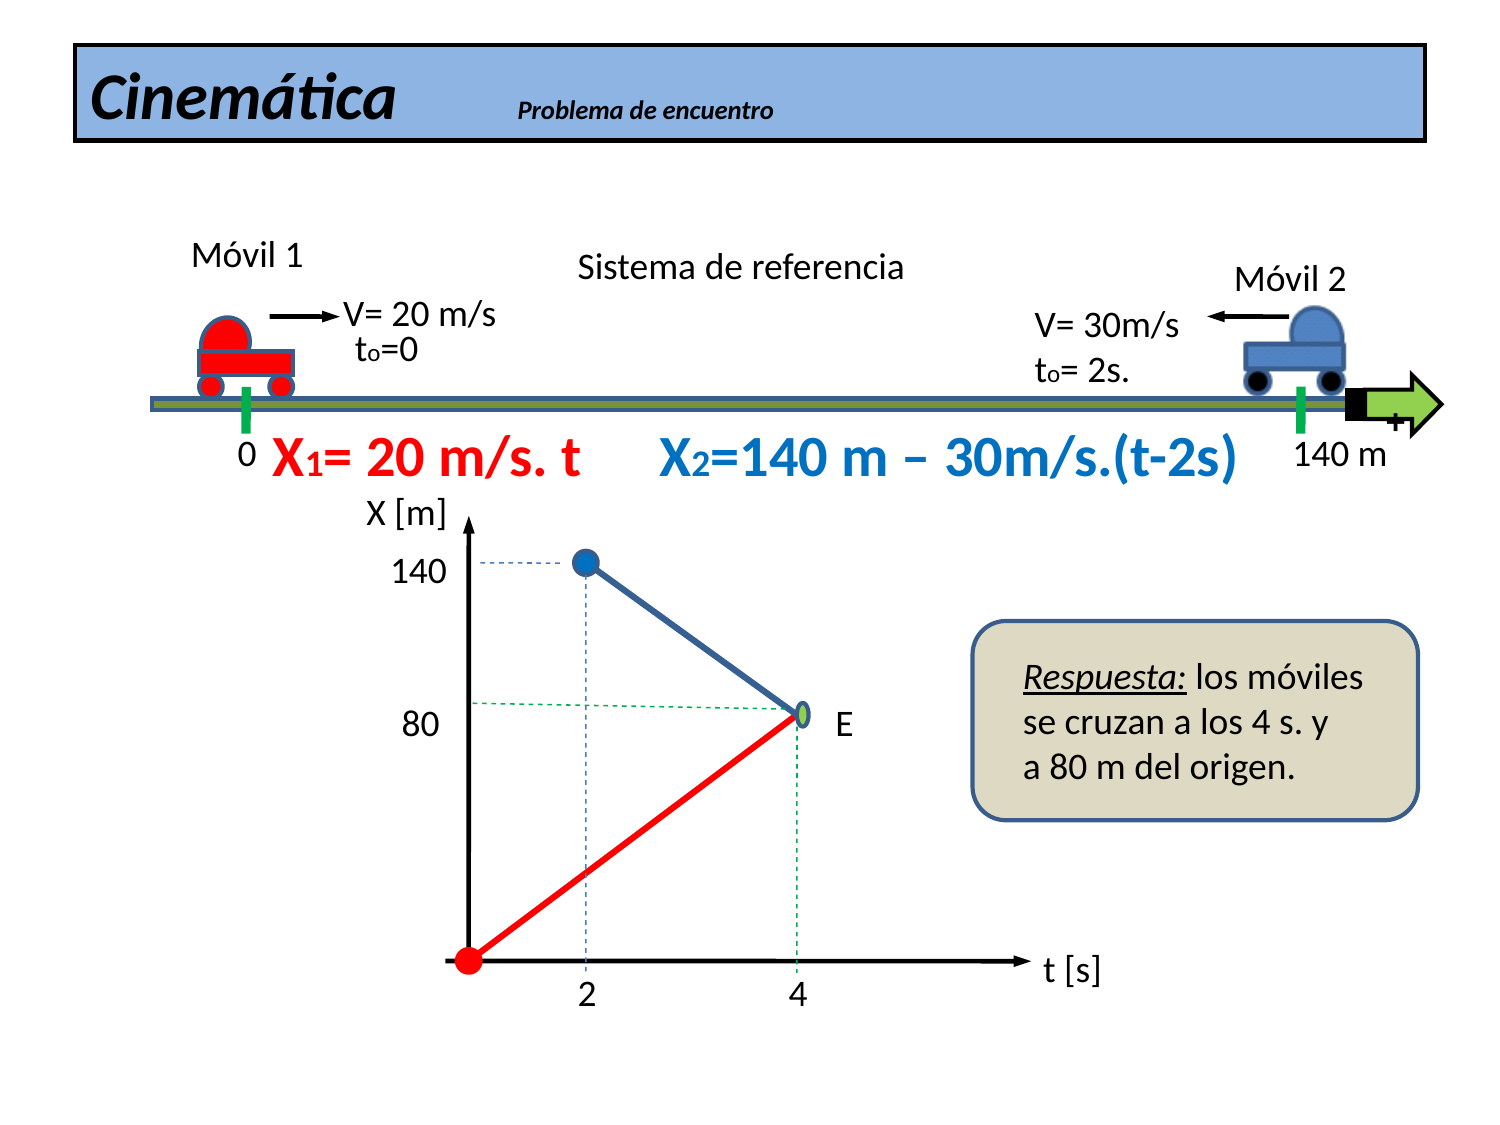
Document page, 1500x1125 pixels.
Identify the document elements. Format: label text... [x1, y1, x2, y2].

text_box Móvil 2 [1218, 246, 1372, 307]
text_box + [1347, 389, 1352, 419]
text_box [1306, 398, 1347, 410]
text_box [152, 317, 1296, 410]
text_box 0 [222, 421, 257, 483]
text_box + [1356, 389, 1361, 419]
text_box 2 [562, 960, 633, 1022]
text_box [972, 621, 1418, 821]
text_box 140 [375, 539, 481, 602]
text_box 140 m [1290, 421, 1407, 483]
text_box Respuesta: los móviles se cruzan a los 4 s. y a 80 m del origen. [1007, 644, 1395, 797]
text_box t [s] [1019, 937, 1126, 999]
text_box 4 [773, 960, 833, 1022]
text_box [456, 949, 481, 973]
text_box X [m] [351, 496, 469, 542]
text_box V= 20 m/s [328, 281, 528, 342]
text_box V= 30m/s to= 2s. [1019, 292, 1196, 399]
text_box X2=140 m – 30m/s.(t-2s) [644, 410, 1290, 496]
text_box [574, 550, 598, 575]
text_box Móvil 1 [175, 222, 329, 284]
text_box Sistema de referencia [562, 234, 926, 295]
text_box to=0 [339, 316, 458, 378]
text_box [1352, 398, 1356, 410]
text_box [796, 702, 809, 727]
picture [1242, 307, 1348, 398]
text_box E [820, 691, 879, 753]
text_box X1= 20 m/s. t [257, 410, 644, 496]
title Cinemática Problema de encuentro [75, 45, 1426, 141]
text_box + [1364, 375, 1442, 435]
text_box 80 [386, 691, 504, 753]
